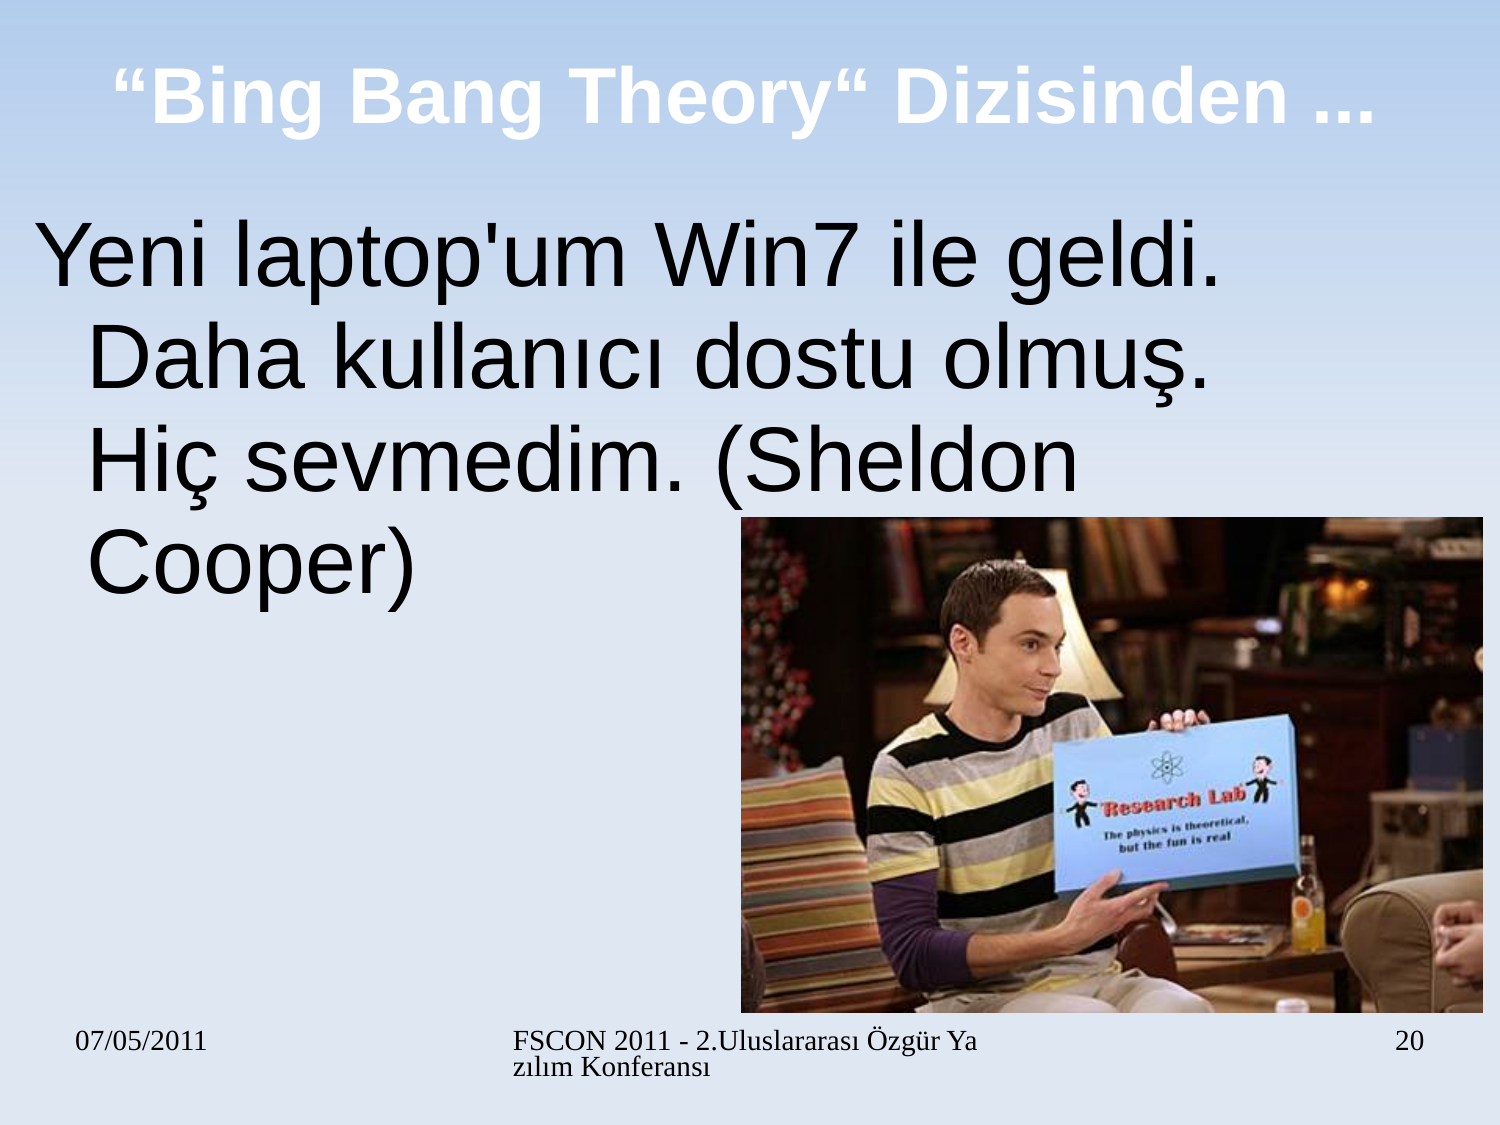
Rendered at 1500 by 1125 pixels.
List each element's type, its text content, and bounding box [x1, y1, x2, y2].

picture [0, 0, 1500, 1125]
title “Bing Bang Theory“ Dizisinden ... [69, 0, 1420, 188]
list Yeni laptop'um Win7 ile geldi. Daha kullanıcı dostu olmuş. Hiç sevmedim. (Sheldon Cooper) [15, 198, 1366, 941]
